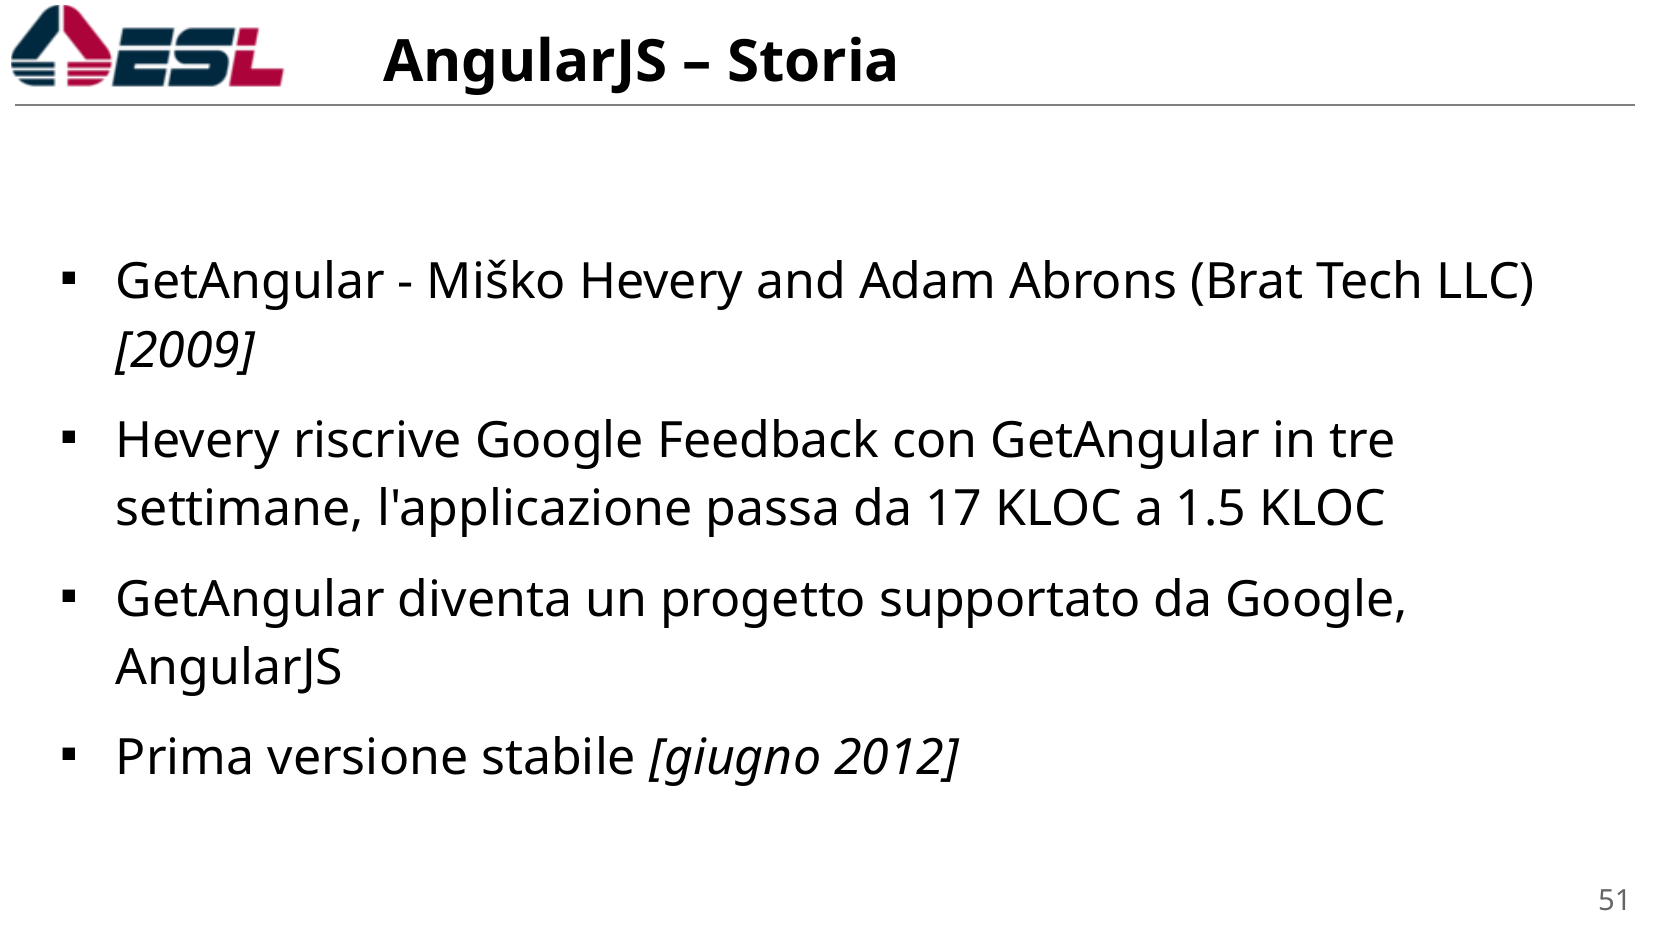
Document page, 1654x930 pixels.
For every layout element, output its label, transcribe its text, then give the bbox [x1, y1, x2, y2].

title AngularJS – Storia [335, 0, 1653, 103]
list GetAngular - Miško Hevery and Adam Abrons (Brat Tech LLC) [2009] Hevery riscrive Google Feedback con GetAngular in tre settimane, l'applicazione passa da 17 KLOC a 1.5 KLOC GetAngular diventa un progetto supportato da Google, AngularJS Prima versione stabile [giugno 2012] [45, 134, 1606, 901]
picture [11, 5, 288, 90]
